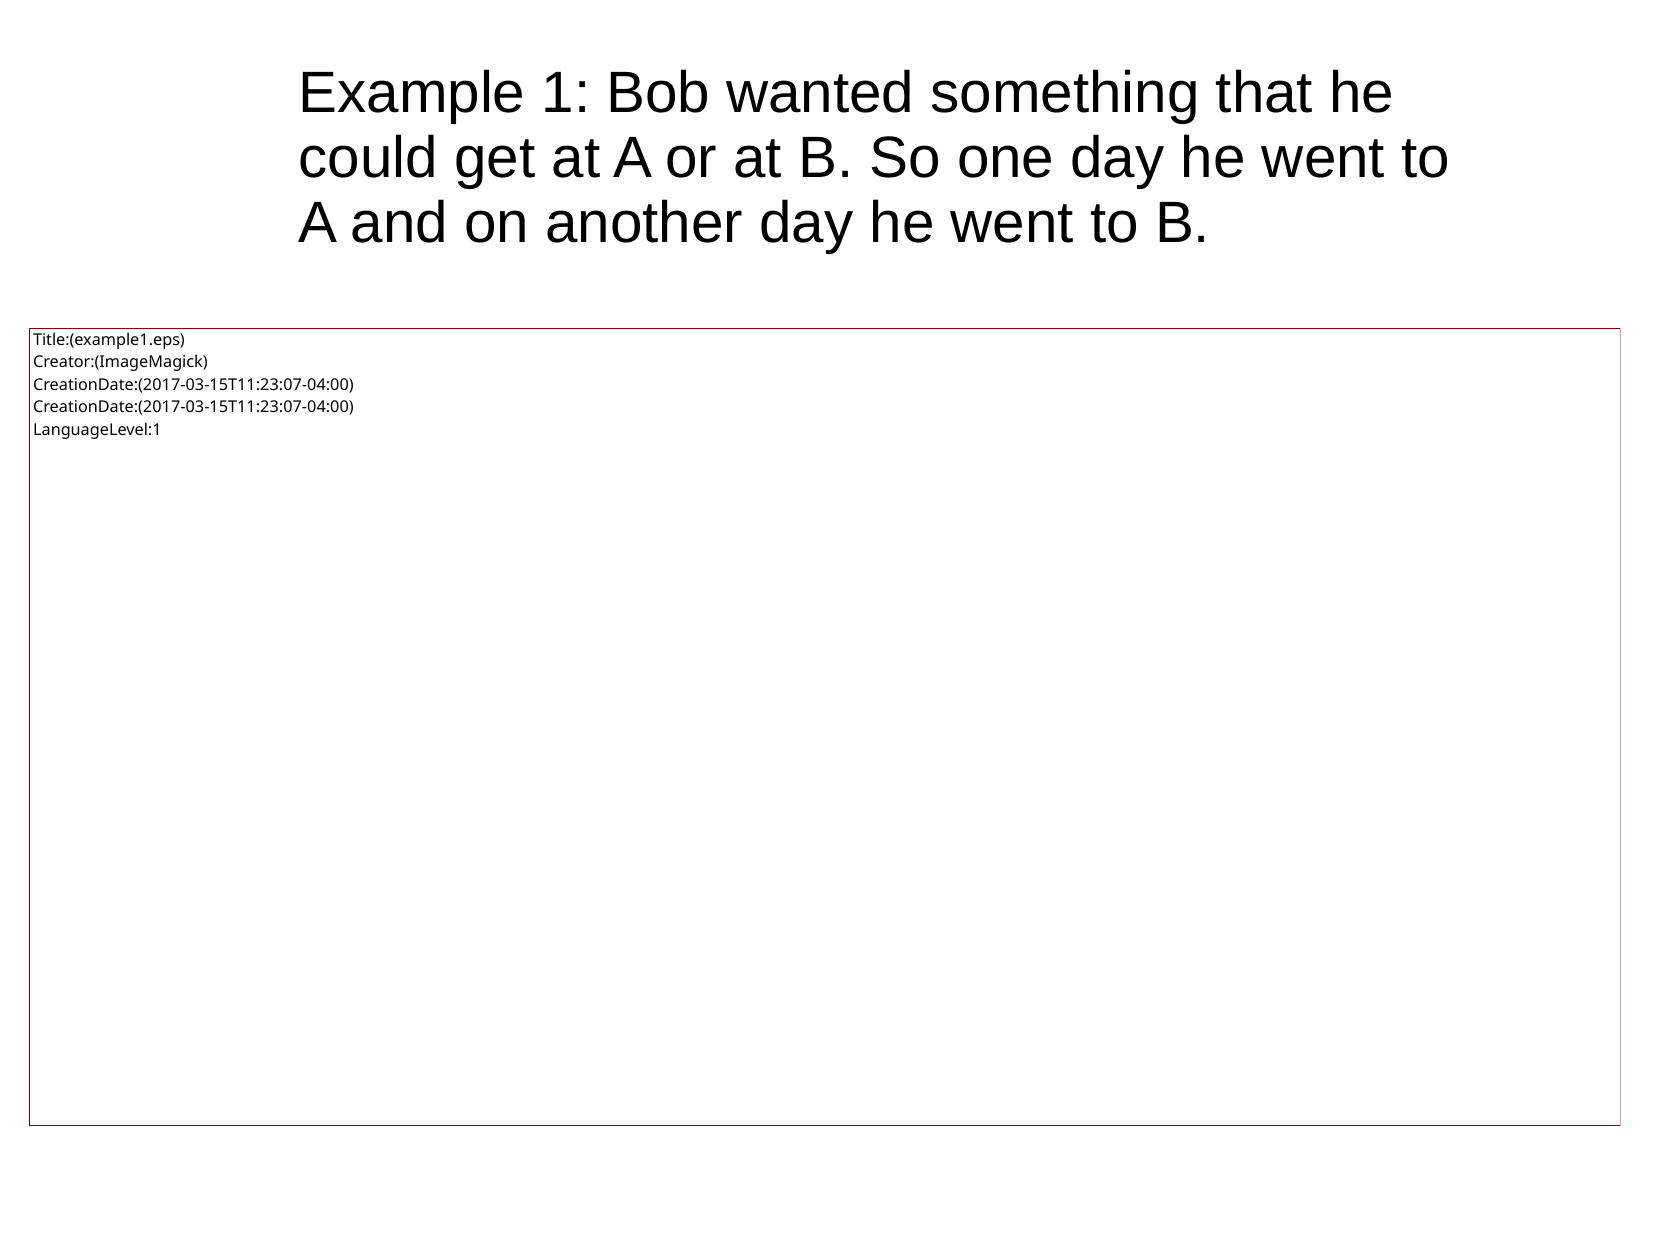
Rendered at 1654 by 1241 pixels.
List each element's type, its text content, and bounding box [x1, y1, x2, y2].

picture [27, 327, 1621, 1126]
text_box Example 1: Bob wanted something that he could get at A or at B. So one day he went to A and on another day he went to B. [284, 52, 1500, 327]
